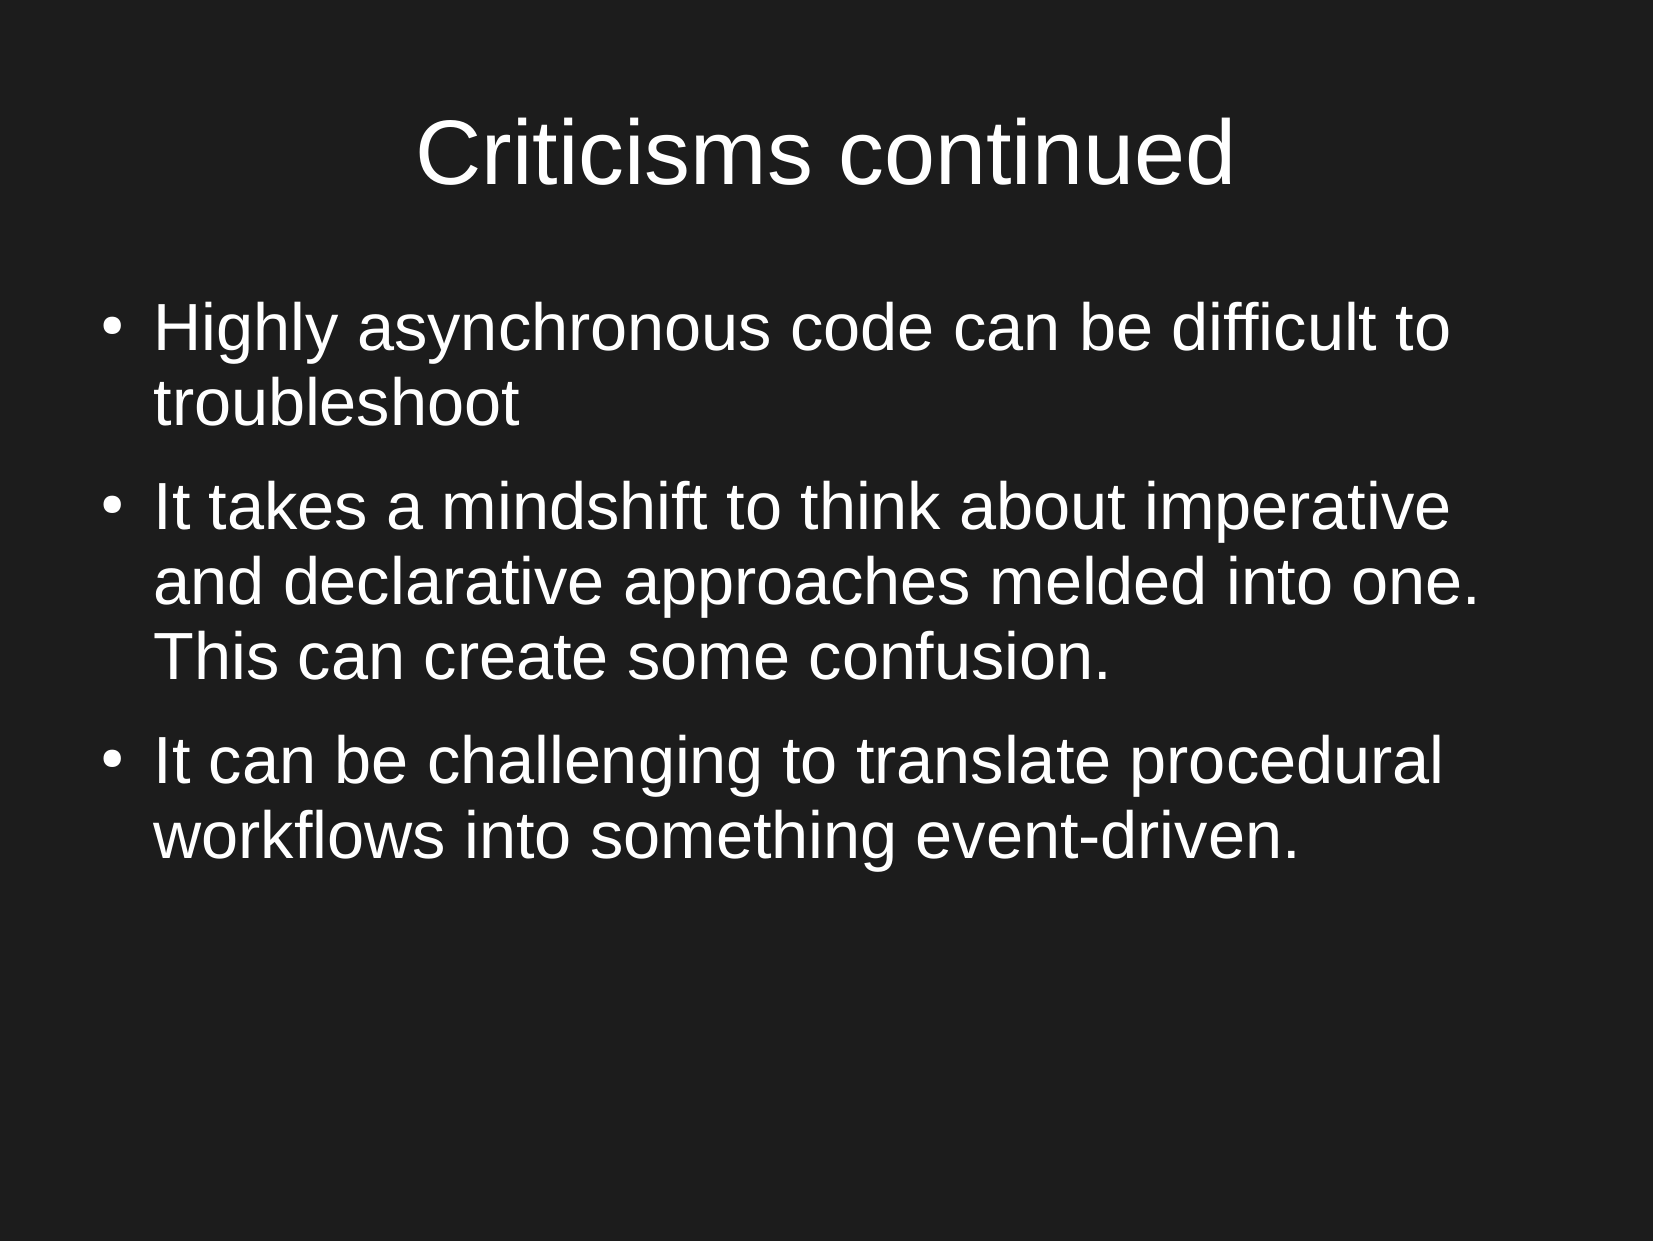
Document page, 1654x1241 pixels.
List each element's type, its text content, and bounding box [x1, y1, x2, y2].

title Criticisms continued [82, 49, 1571, 257]
list Highly asynchronous code can be difficult to troubleshoot It takes a mindshift to think about imperative and declarative approaches melded into one. This can create some confusion. It can be challenging to translate procedural workflows into something event-driven. [82, 290, 1571, 1010]
